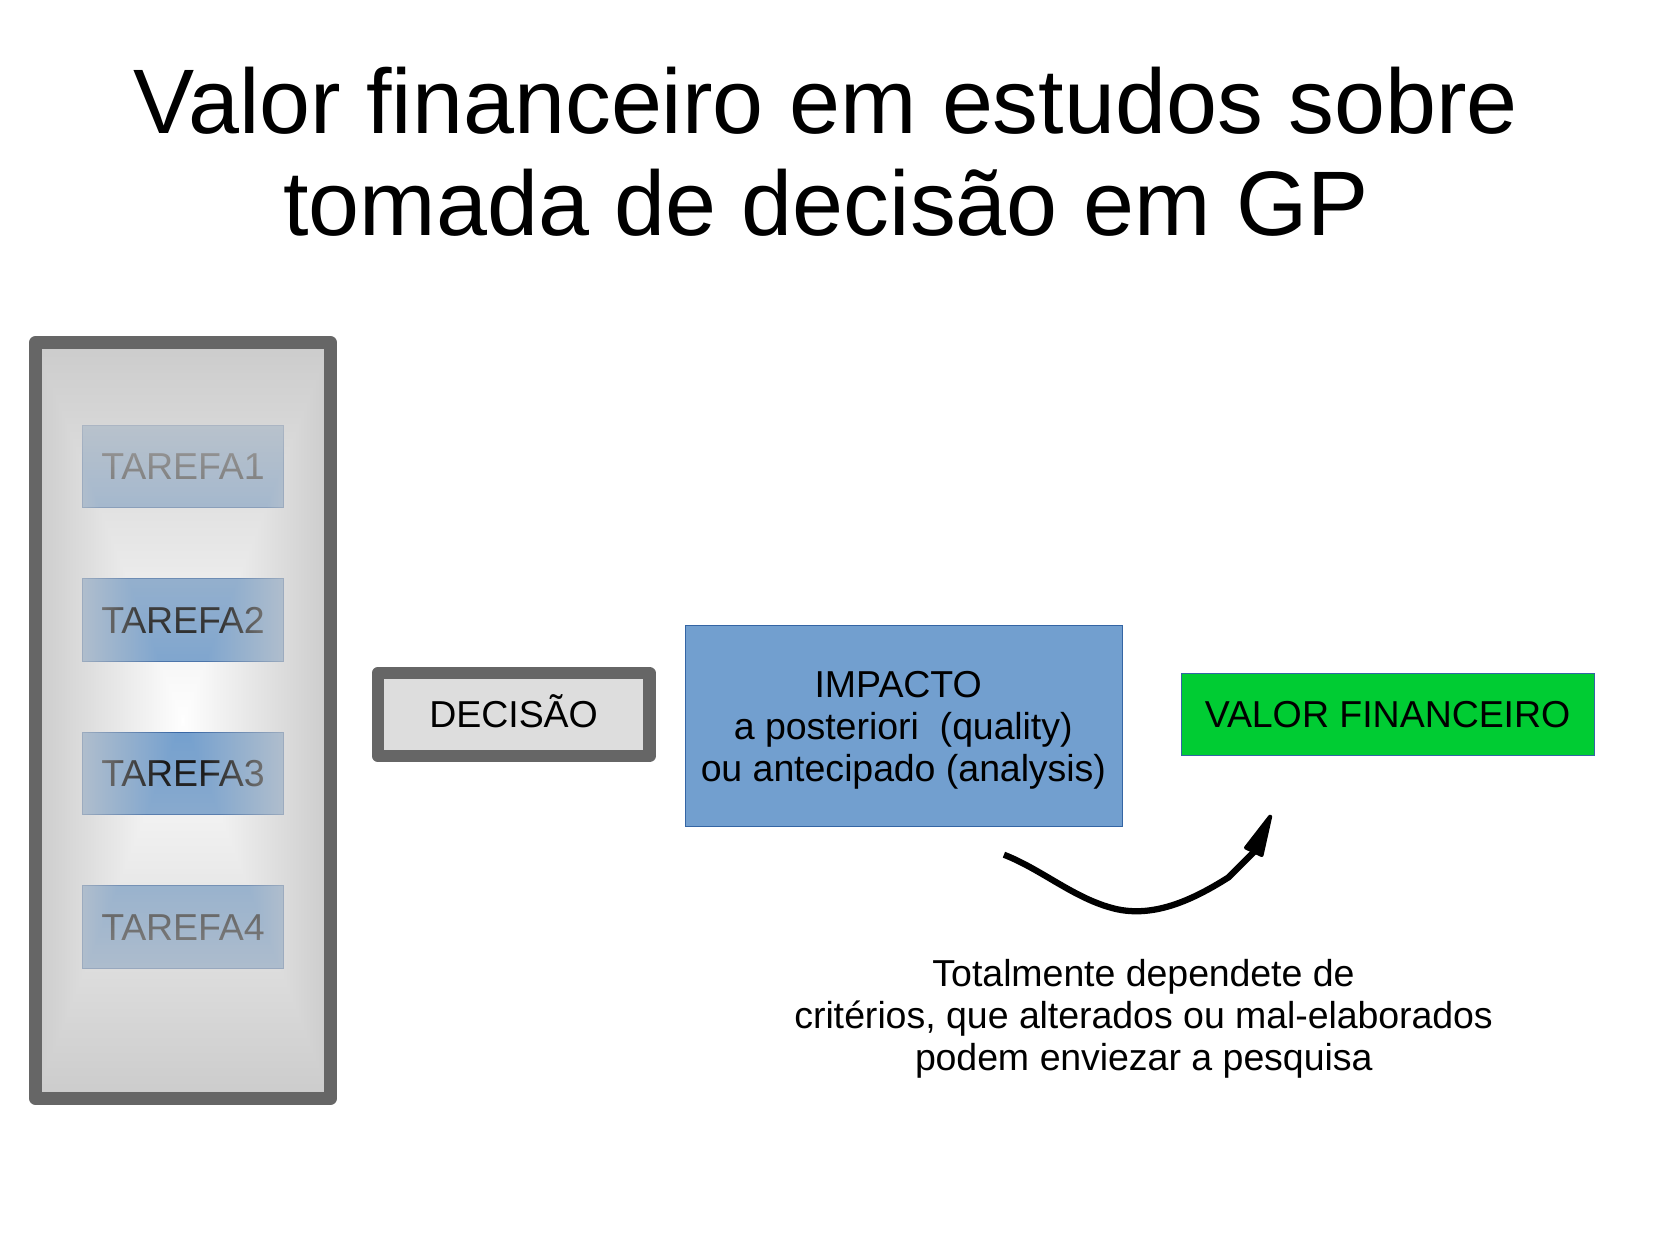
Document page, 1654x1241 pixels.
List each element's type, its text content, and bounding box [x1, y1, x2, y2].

text_box VALOR FINANCEIRO [1181, 673, 1595, 756]
text_box Totalmente dependete de critérios, que alterados ou mal-elaborados podem enviezar a pesquisa [779, 944, 1508, 1086]
title Valor financeiro em estudos sobre tomada de decisão em GP [82, 49, 1571, 257]
text_box IMPACTO a posteriori (quality) ou antecipado (analysis) [685, 625, 1123, 827]
text_box DECISÃO [377, 673, 650, 756]
text_box [35, 342, 331, 1099]
